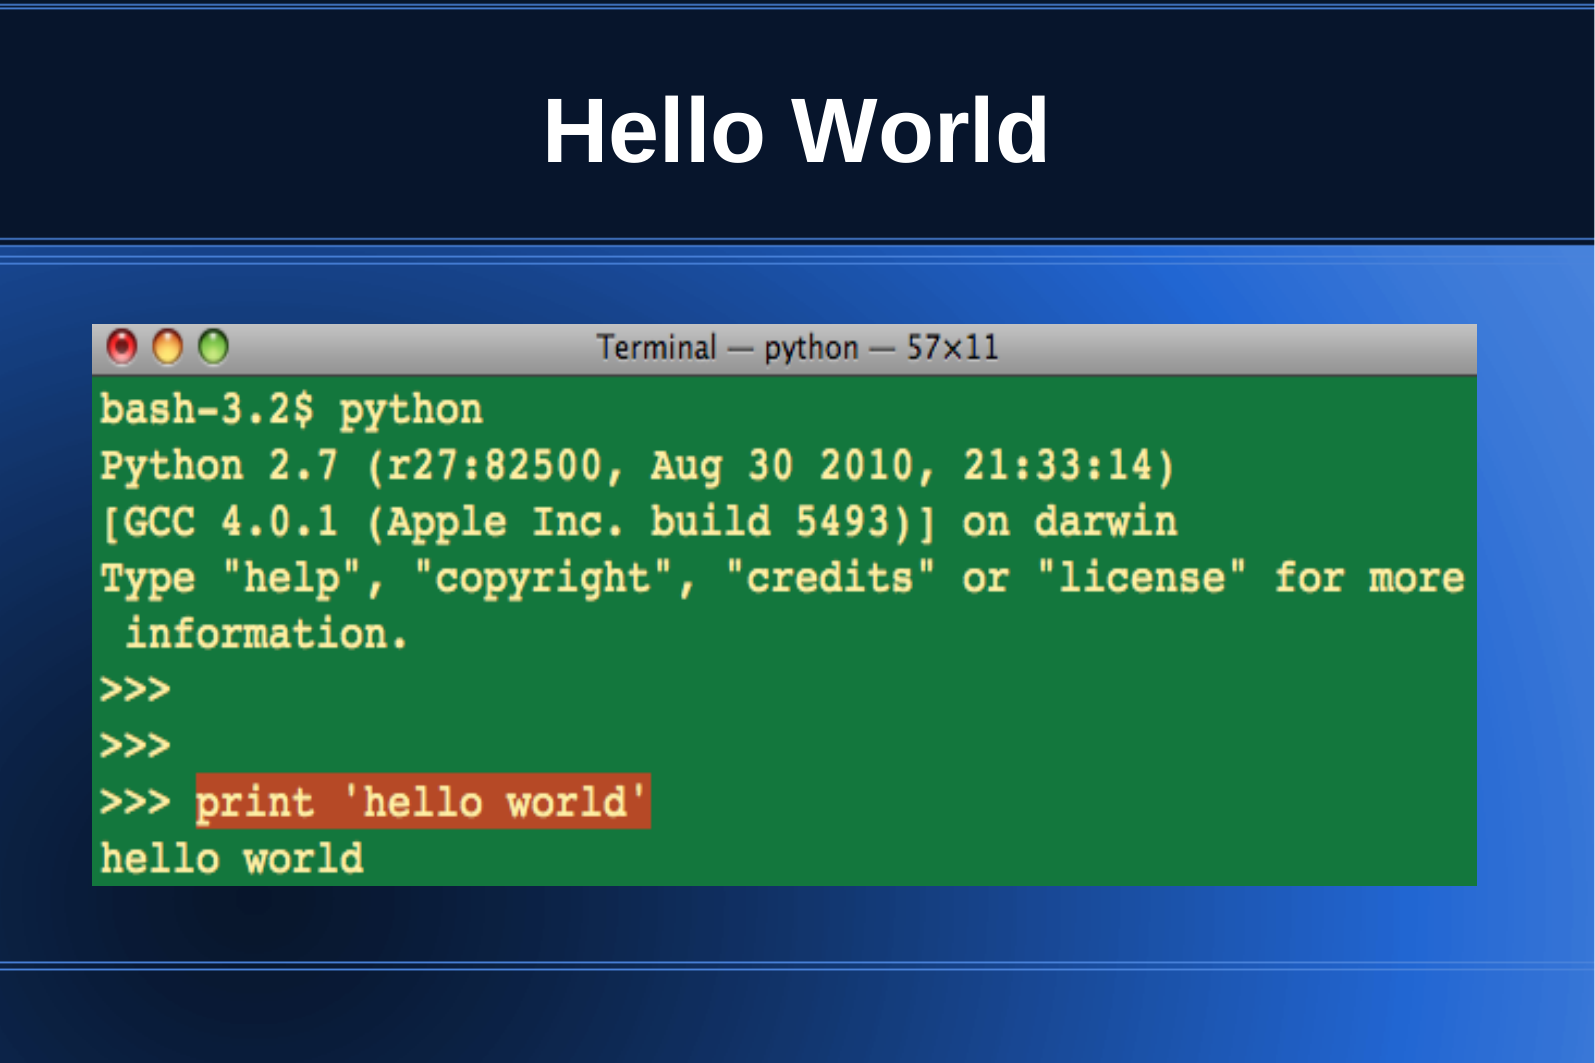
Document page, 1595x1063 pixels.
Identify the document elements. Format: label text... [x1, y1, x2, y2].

picture [0, 0, 1595, 1063]
list [79, 304, 1515, 907]
title Hello World [79, 42, 1515, 220]
